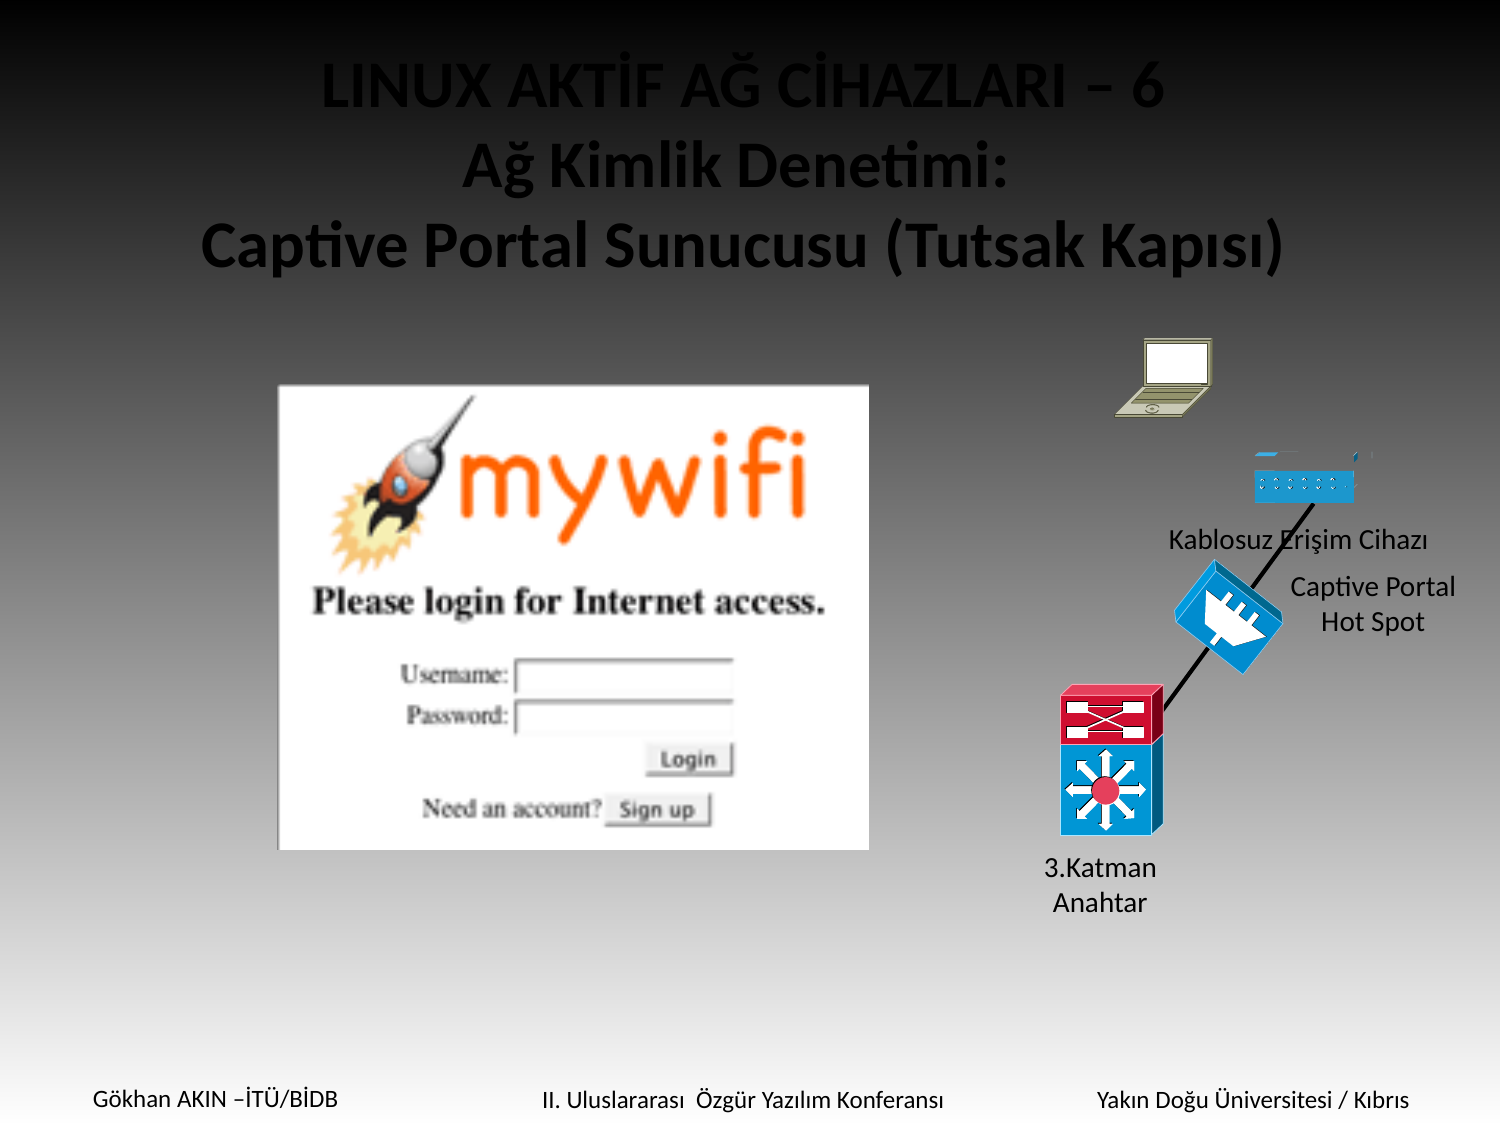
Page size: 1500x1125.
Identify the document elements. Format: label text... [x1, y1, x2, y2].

picture [1059, 683, 1165, 837]
text_box [1254, 470, 1358, 503]
text_box Captive Portal Hot Spot [1275, 560, 1471, 646]
text_box [1353, 451, 1358, 463]
picture [1113, 337, 1214, 419]
picture [1168, 610, 1177, 624]
text_box [1254, 451, 1299, 457]
text_box Kablosuz Erişim Cihazı [1134, 513, 1463, 564]
text_box 3.Katman Anahtar [936, 841, 1265, 926]
picture [1205, 592, 1264, 645]
text_box LINUX AKTİF AĞ CİHAZLARI – 6 Ağ Kimlik Denetimi: Captive Portal Sunucusu (Tutsak Kapısı) [76, 33, 1412, 289]
picture [277, 384, 869, 850]
